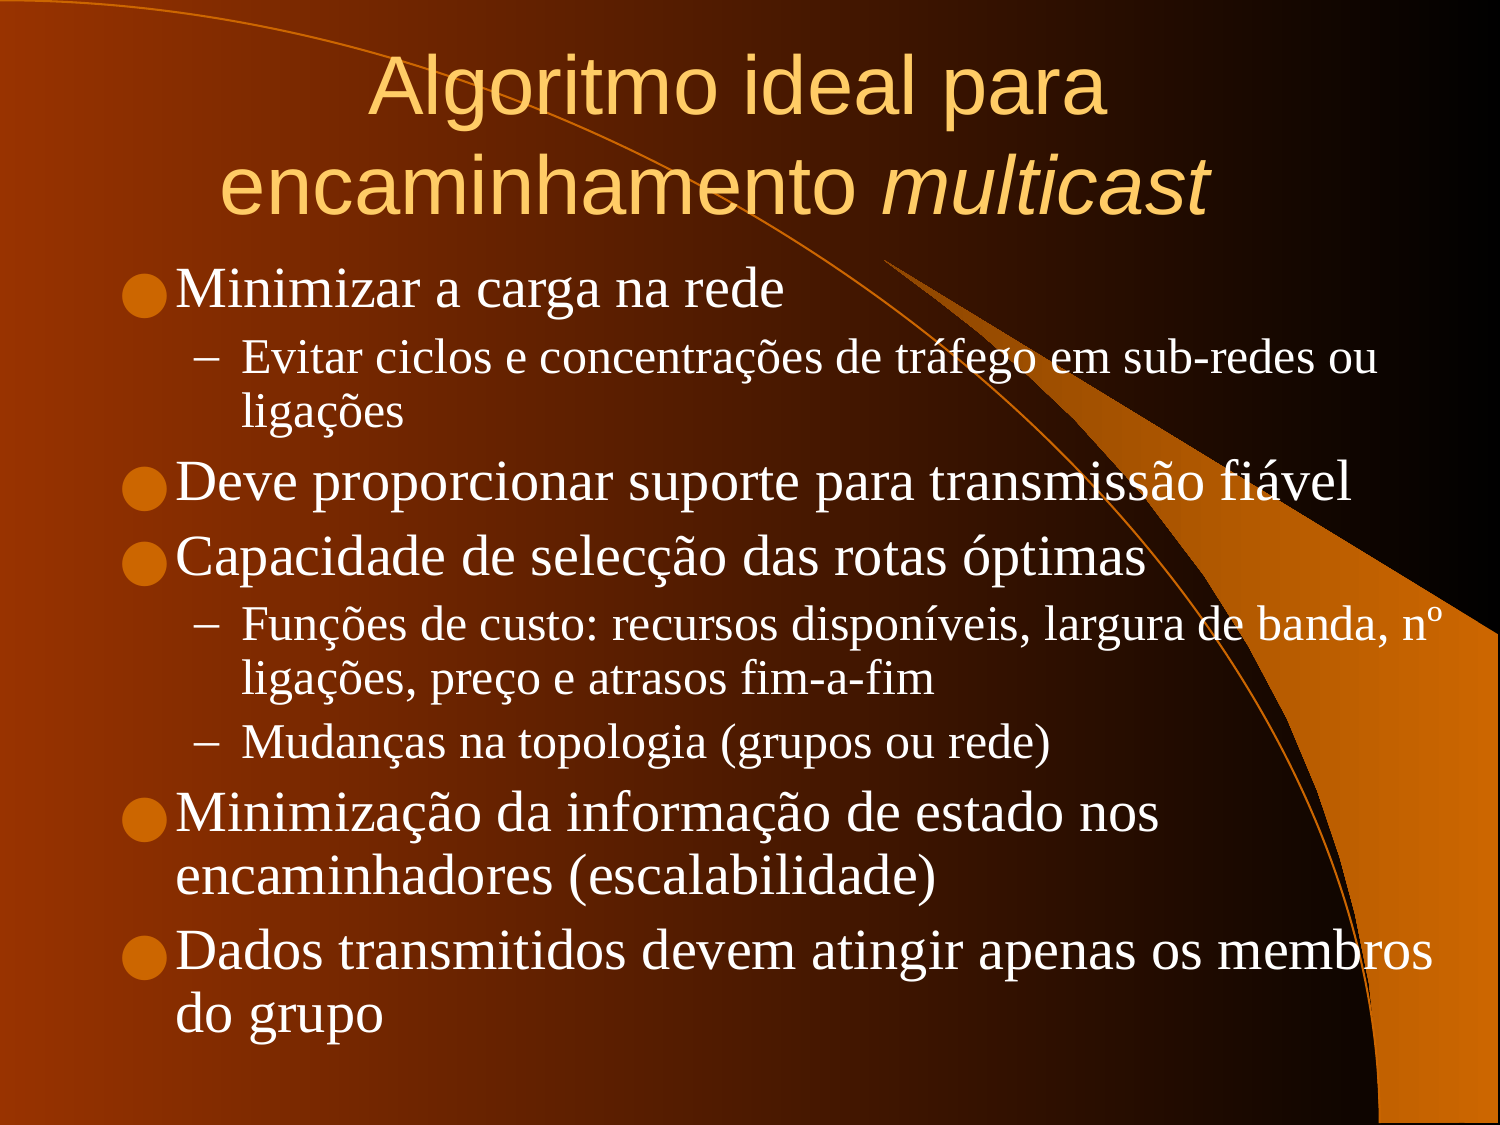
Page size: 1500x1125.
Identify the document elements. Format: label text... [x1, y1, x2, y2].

title Algoritmo ideal para encaminhamento multicast [112, 37, 1388, 225]
list Minimizar a carga na rede Evitar ciclos e concentrações de tráfego em sub-redes ou ligações Deve proporcionar suporte para transmissão fiável Capacidade de selecção das rotas óptimas Funções de custo: recursos disponíveis, largura de banda, nº ligações, preço e atrasos fim-a-fim Mudanças na topologia (grupos ou rede) Minimização da informação de estado nos encaminhadores (escalabilidade) Dados transmitidos devem atingir apenas os membros do grupo [104, 249, 1462, 925]
